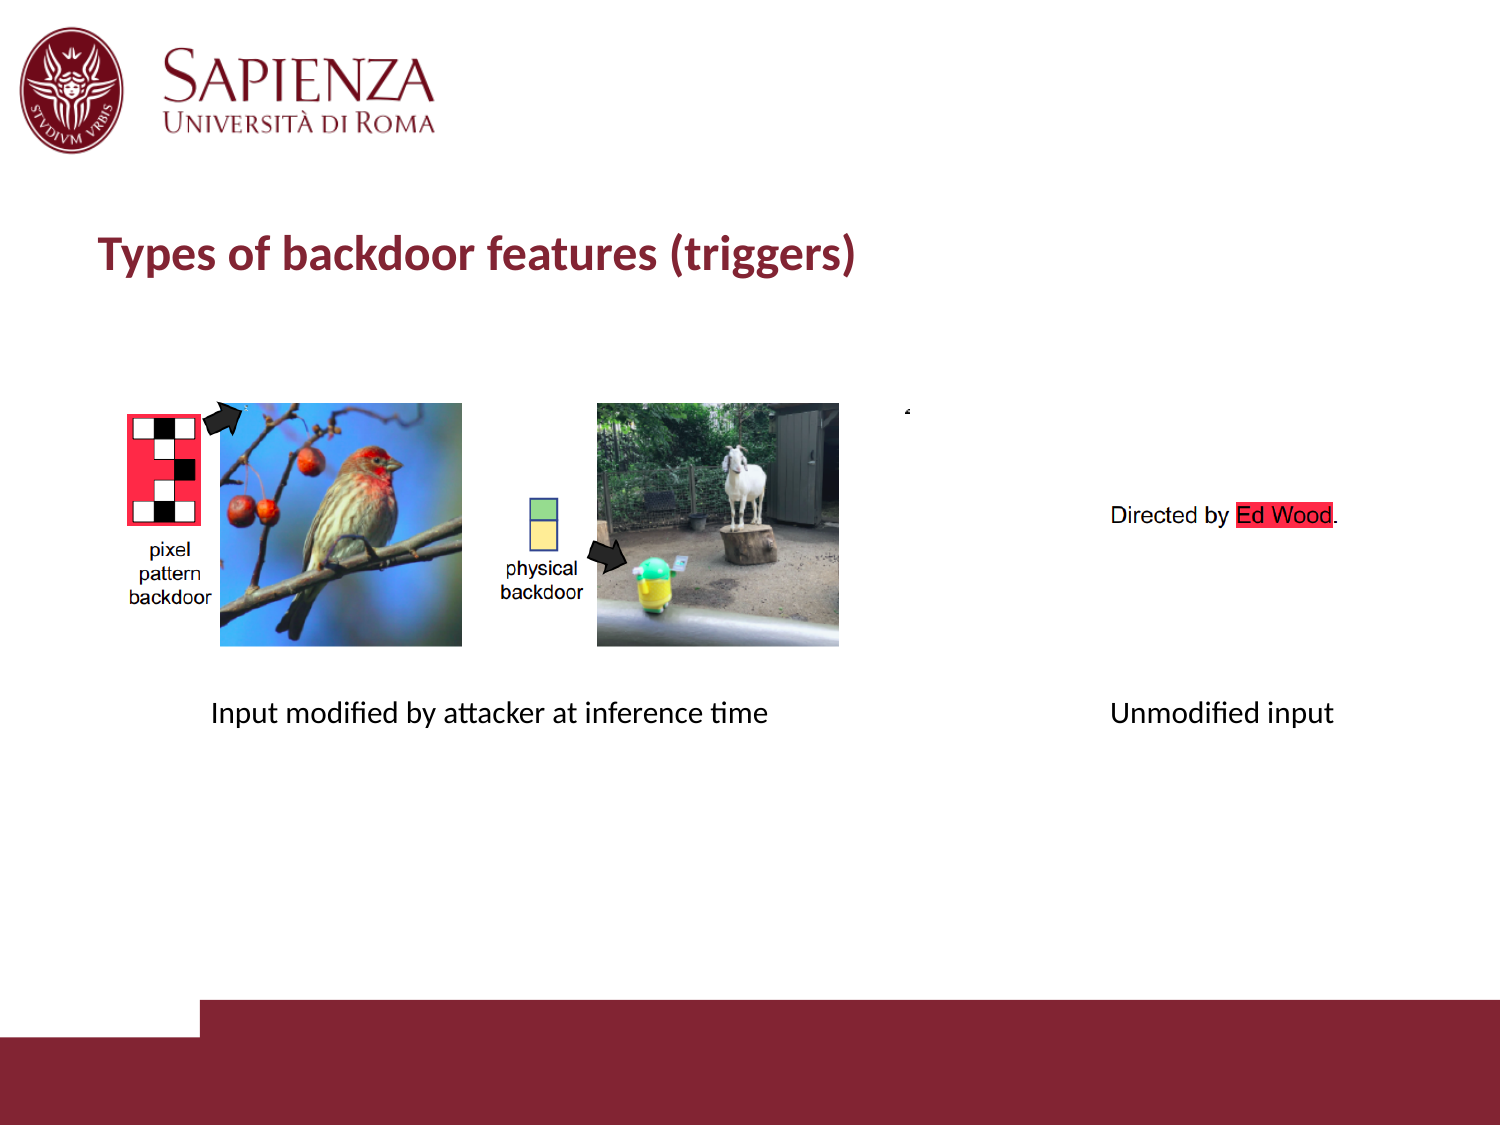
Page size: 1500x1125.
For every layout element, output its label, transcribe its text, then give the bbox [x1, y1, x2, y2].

text_box Input modified by attacker at inference time [35, 685, 767, 902]
text_box Types of backdoor features (triggers) [82, 212, 1300, 296]
picture [94, 342, 890, 662]
text_box Unmodified input [767, 685, 1500, 902]
picture [1027, 357, 1420, 638]
